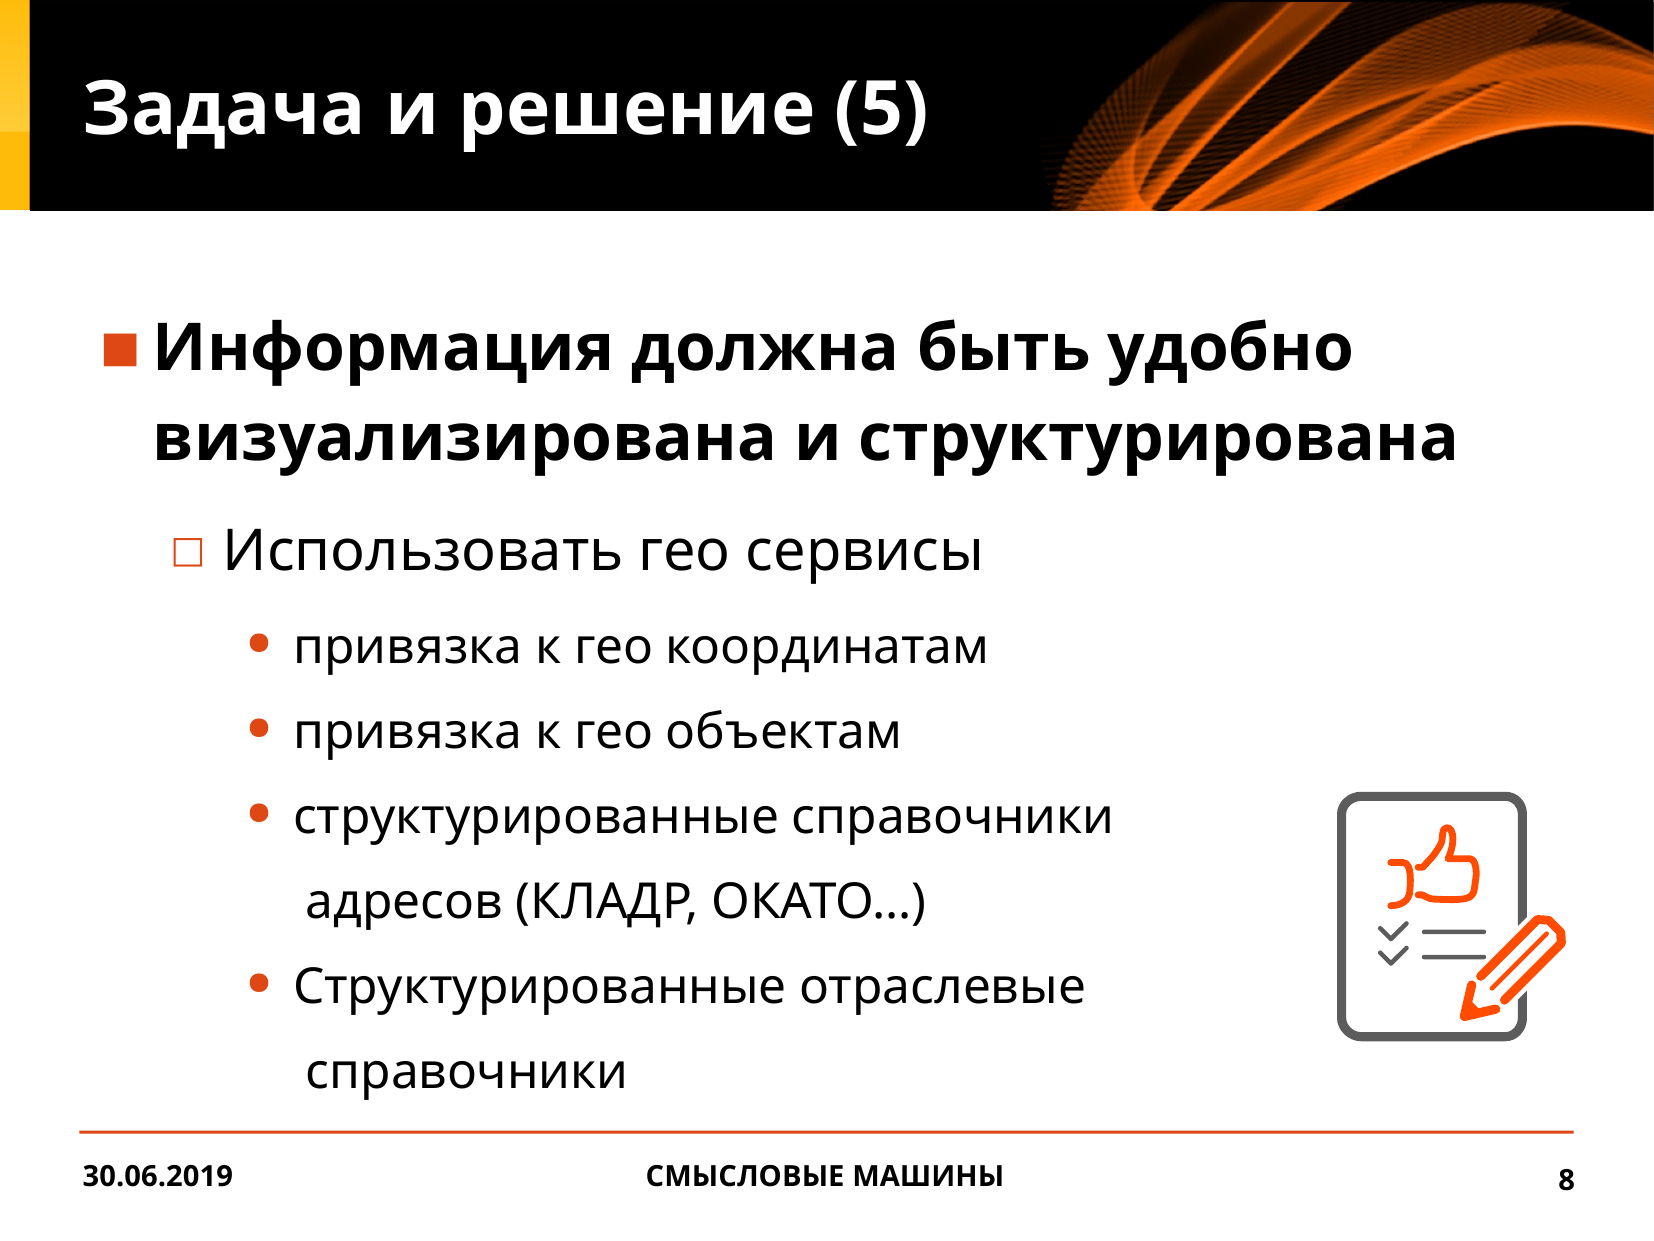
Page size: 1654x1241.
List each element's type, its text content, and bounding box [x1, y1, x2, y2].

title Задача и решение (5) [82, 1, 1576, 209]
list Информация должна быть удобно визуализирована и структурирована Использовать гео сервисы привязка к гео координатам привязка к гео объектам cтруктурированные справочники адресов (КЛАДР, ОКАТО…) Структурированные отраслевые справочники [82, 300, 1576, 1111]
picture [1299, 767, 1595, 1063]
picture [0, 0, 1654, 211]
